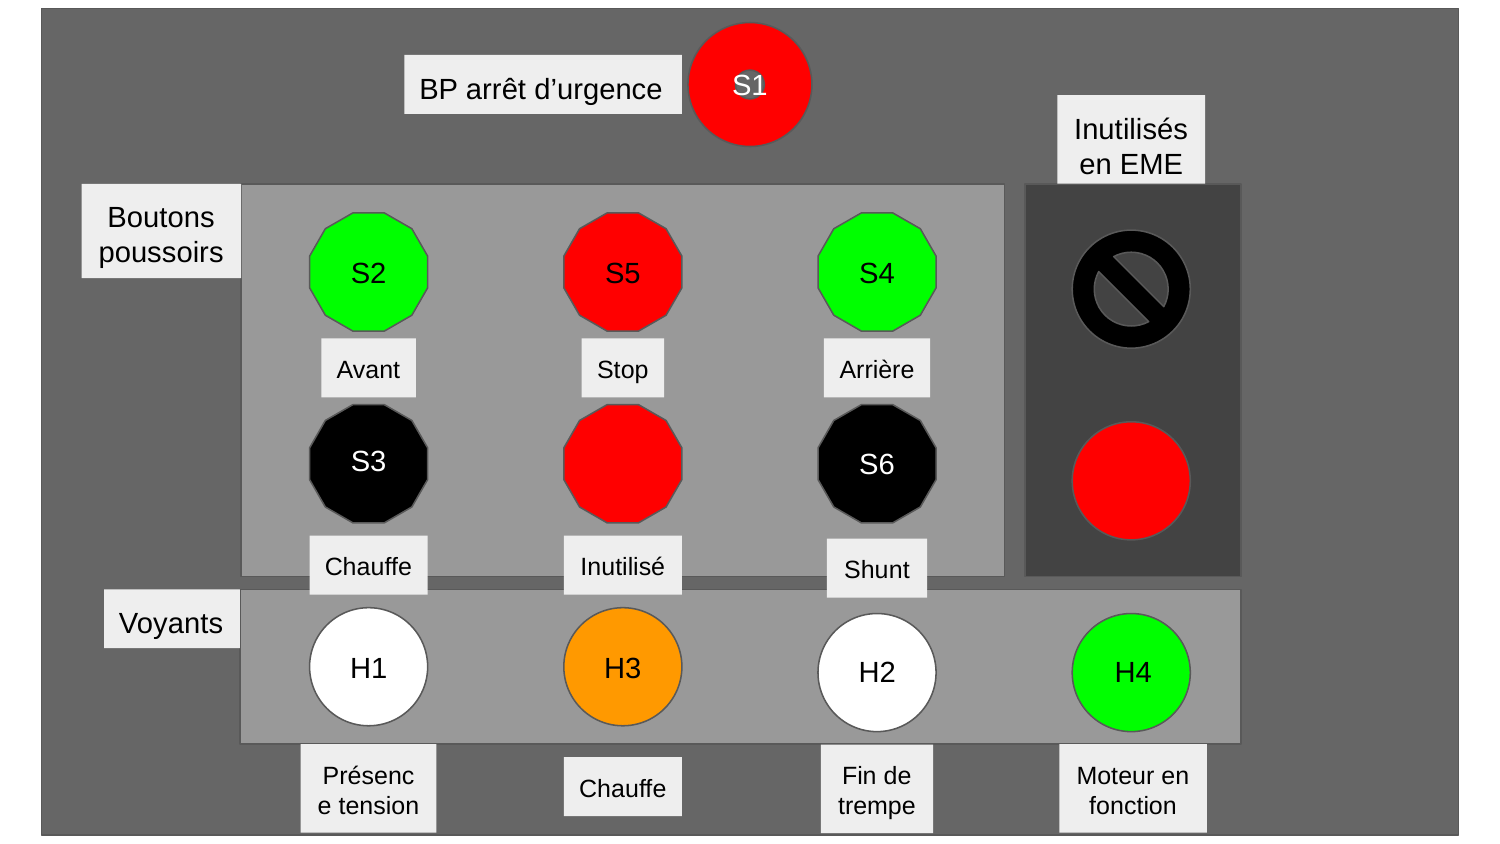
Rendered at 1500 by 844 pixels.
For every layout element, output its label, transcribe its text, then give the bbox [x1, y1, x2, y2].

text_box H1 [321, 633, 416, 699]
text_box Inutilisé [563, 535, 682, 595]
text_box Shunt [826, 538, 928, 598]
text_box Arrière [823, 338, 931, 398]
text_box Moteur en fonction [1059, 744, 1207, 833]
text_box S4 [829, 239, 925, 305]
text_box S3 [321, 427, 416, 493]
text_box [41, 8, 1459, 836]
text_box S2 [321, 239, 416, 305]
text_box Stop [581, 338, 665, 398]
text_box Avant [321, 338, 416, 398]
text_box S1 [702, 51, 798, 117]
text_box S5 [575, 239, 671, 305]
text_box Voyants [104, 589, 240, 649]
text_box Chauffe [563, 757, 682, 817]
text_box Inutilisés en EME [1057, 95, 1206, 184]
text_box H2 [829, 638, 925, 704]
text_box S6 [829, 430, 925, 496]
text_box BP arrêt d’urgence [404, 54, 682, 114]
text_box Chauffe [309, 535, 428, 595]
text_box Boutons poussoirs [81, 183, 242, 279]
text_box H4 [1085, 638, 1181, 704]
text_box Fin de trempe [820, 744, 934, 834]
text_box H3 [575, 633, 671, 699]
text_box Présence tension [300, 744, 437, 833]
